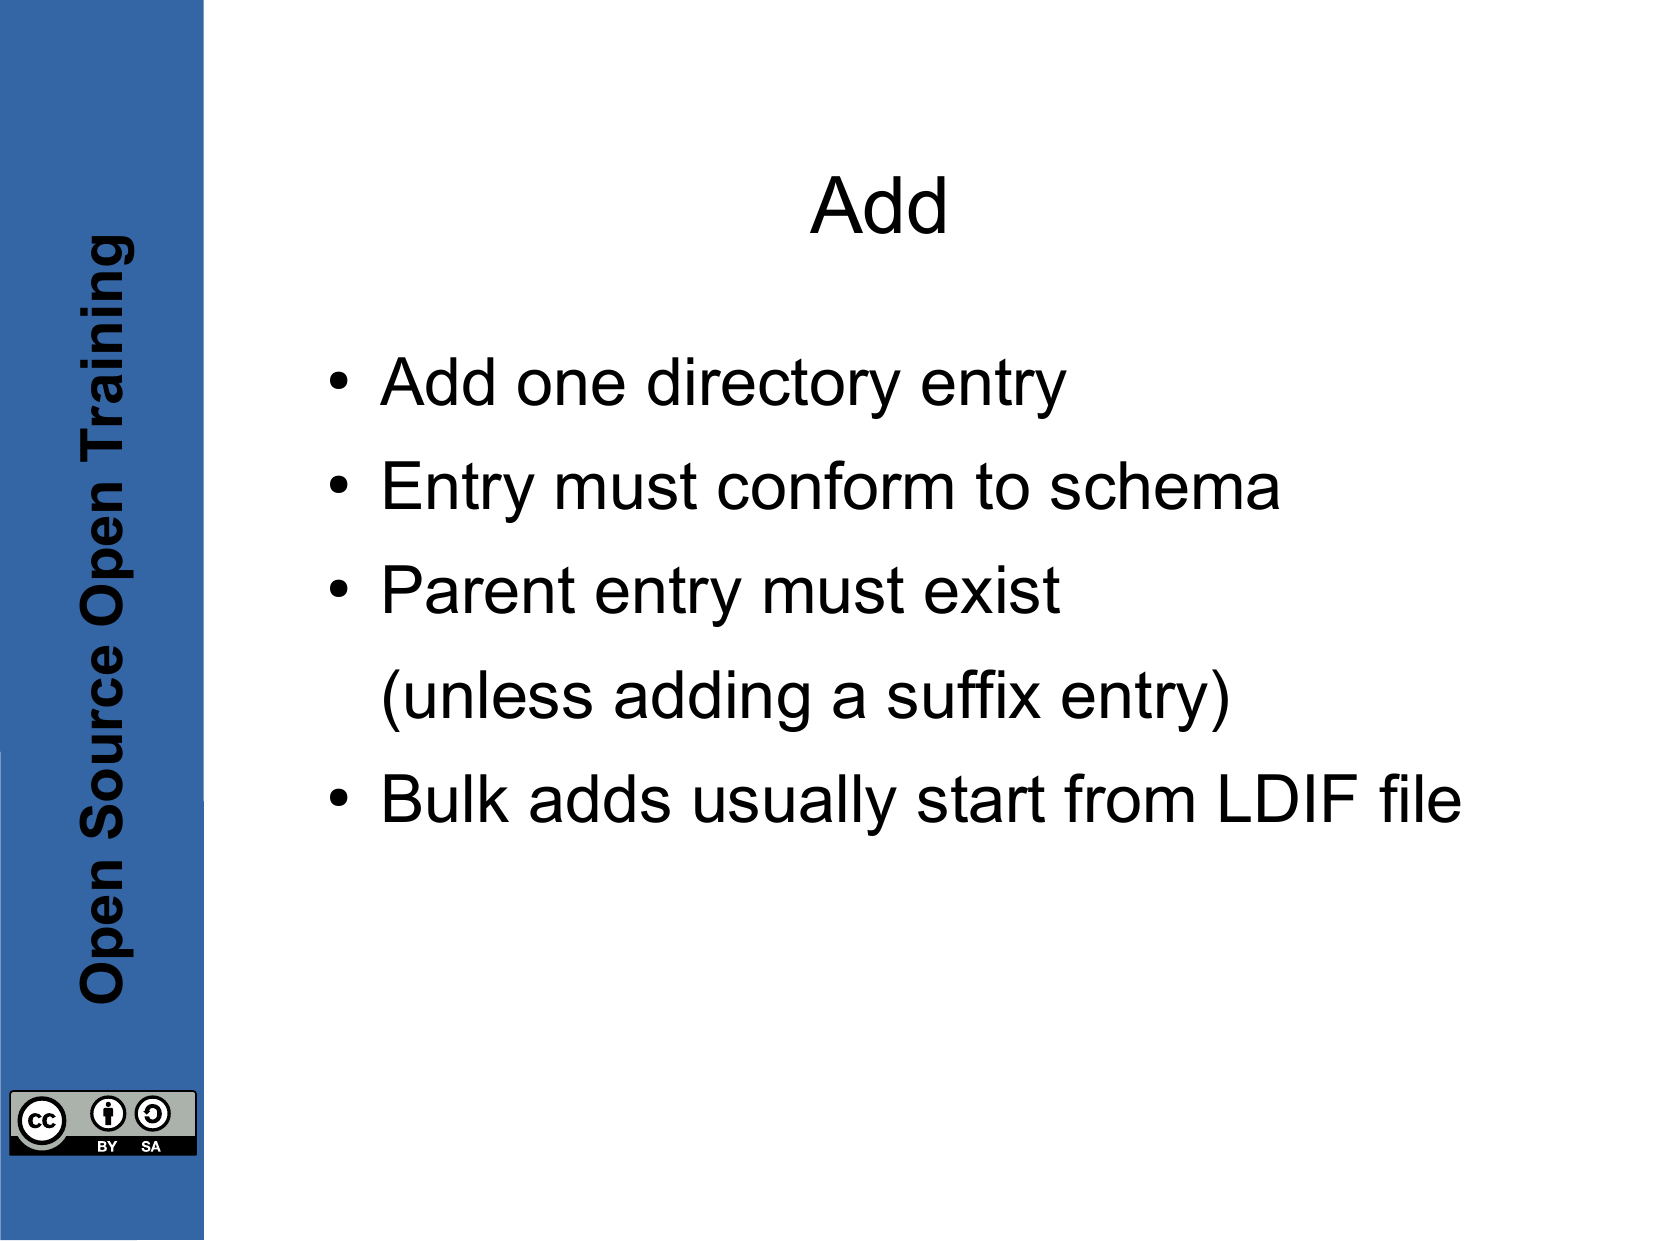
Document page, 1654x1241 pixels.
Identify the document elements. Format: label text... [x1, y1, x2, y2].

list Add one directory entry Entry must conform to schema Parent entry must exist (unless adding a suffix entry) Bulk adds usually start from LDIF file [238, 344, 1534, 1127]
title Add [227, 102, 1534, 310]
